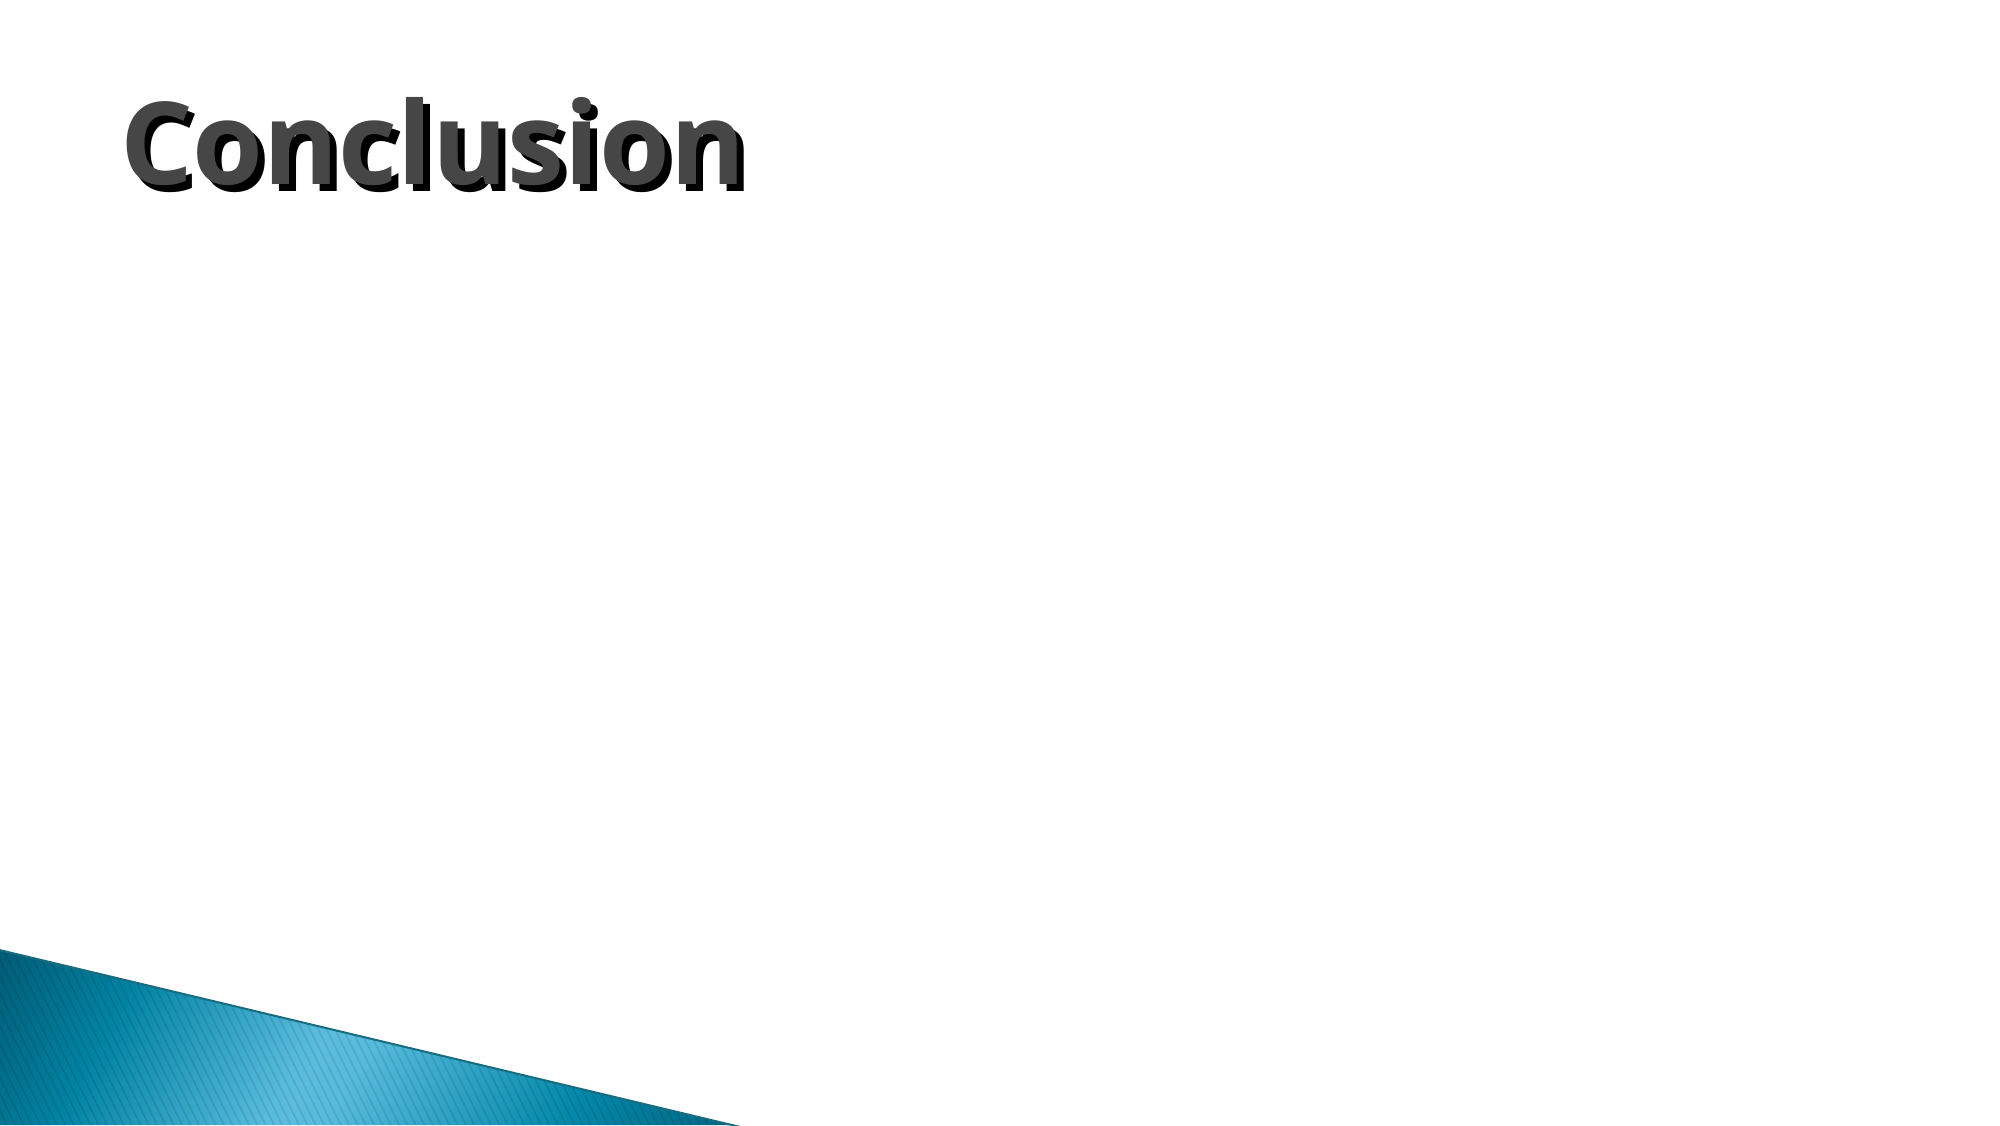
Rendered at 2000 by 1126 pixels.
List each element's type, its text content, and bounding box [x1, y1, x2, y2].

title Conclusion [99, 45, 1900, 233]
